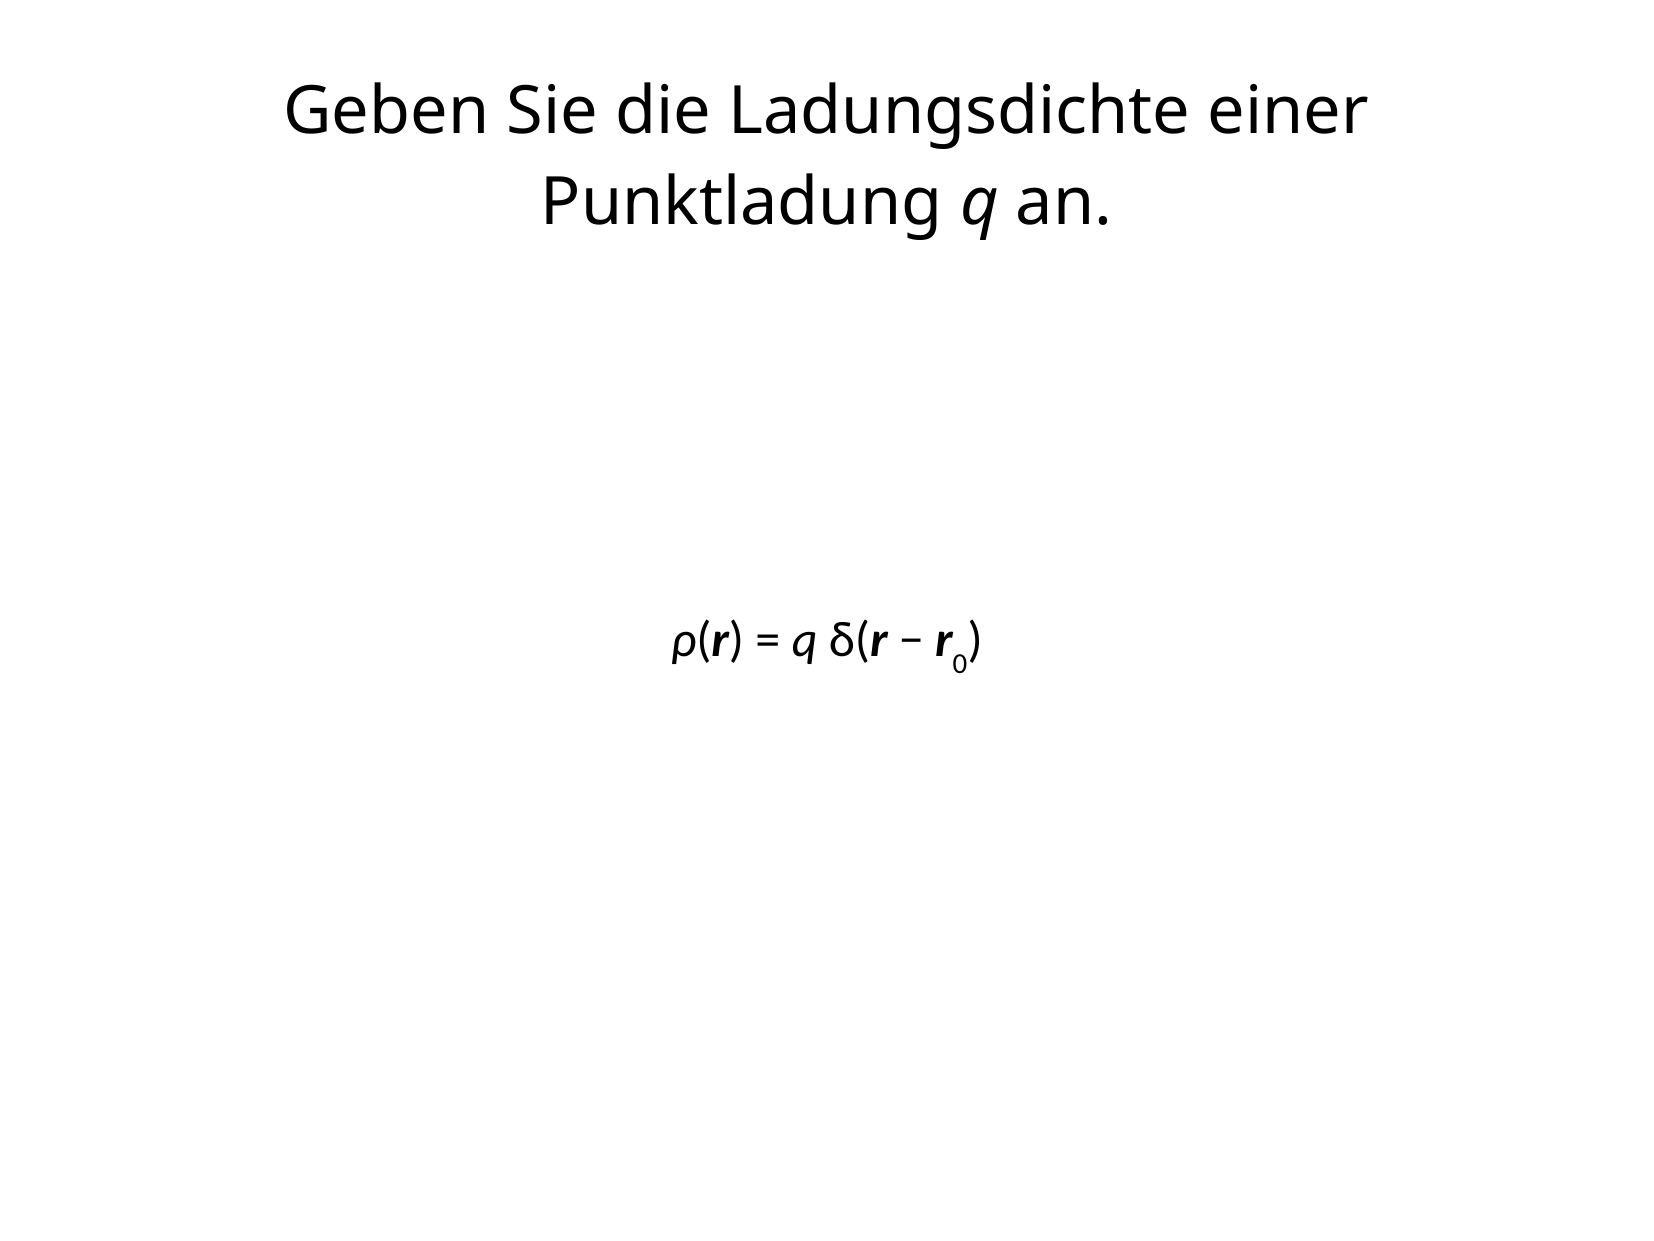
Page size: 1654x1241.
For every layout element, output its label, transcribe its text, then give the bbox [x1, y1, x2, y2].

subtitle ρ(r) = q δ(r − r0) [82, 290, 1571, 1010]
title Geben Sie die Ladungsdichte einer Punktladung q an. [82, 49, 1571, 257]
